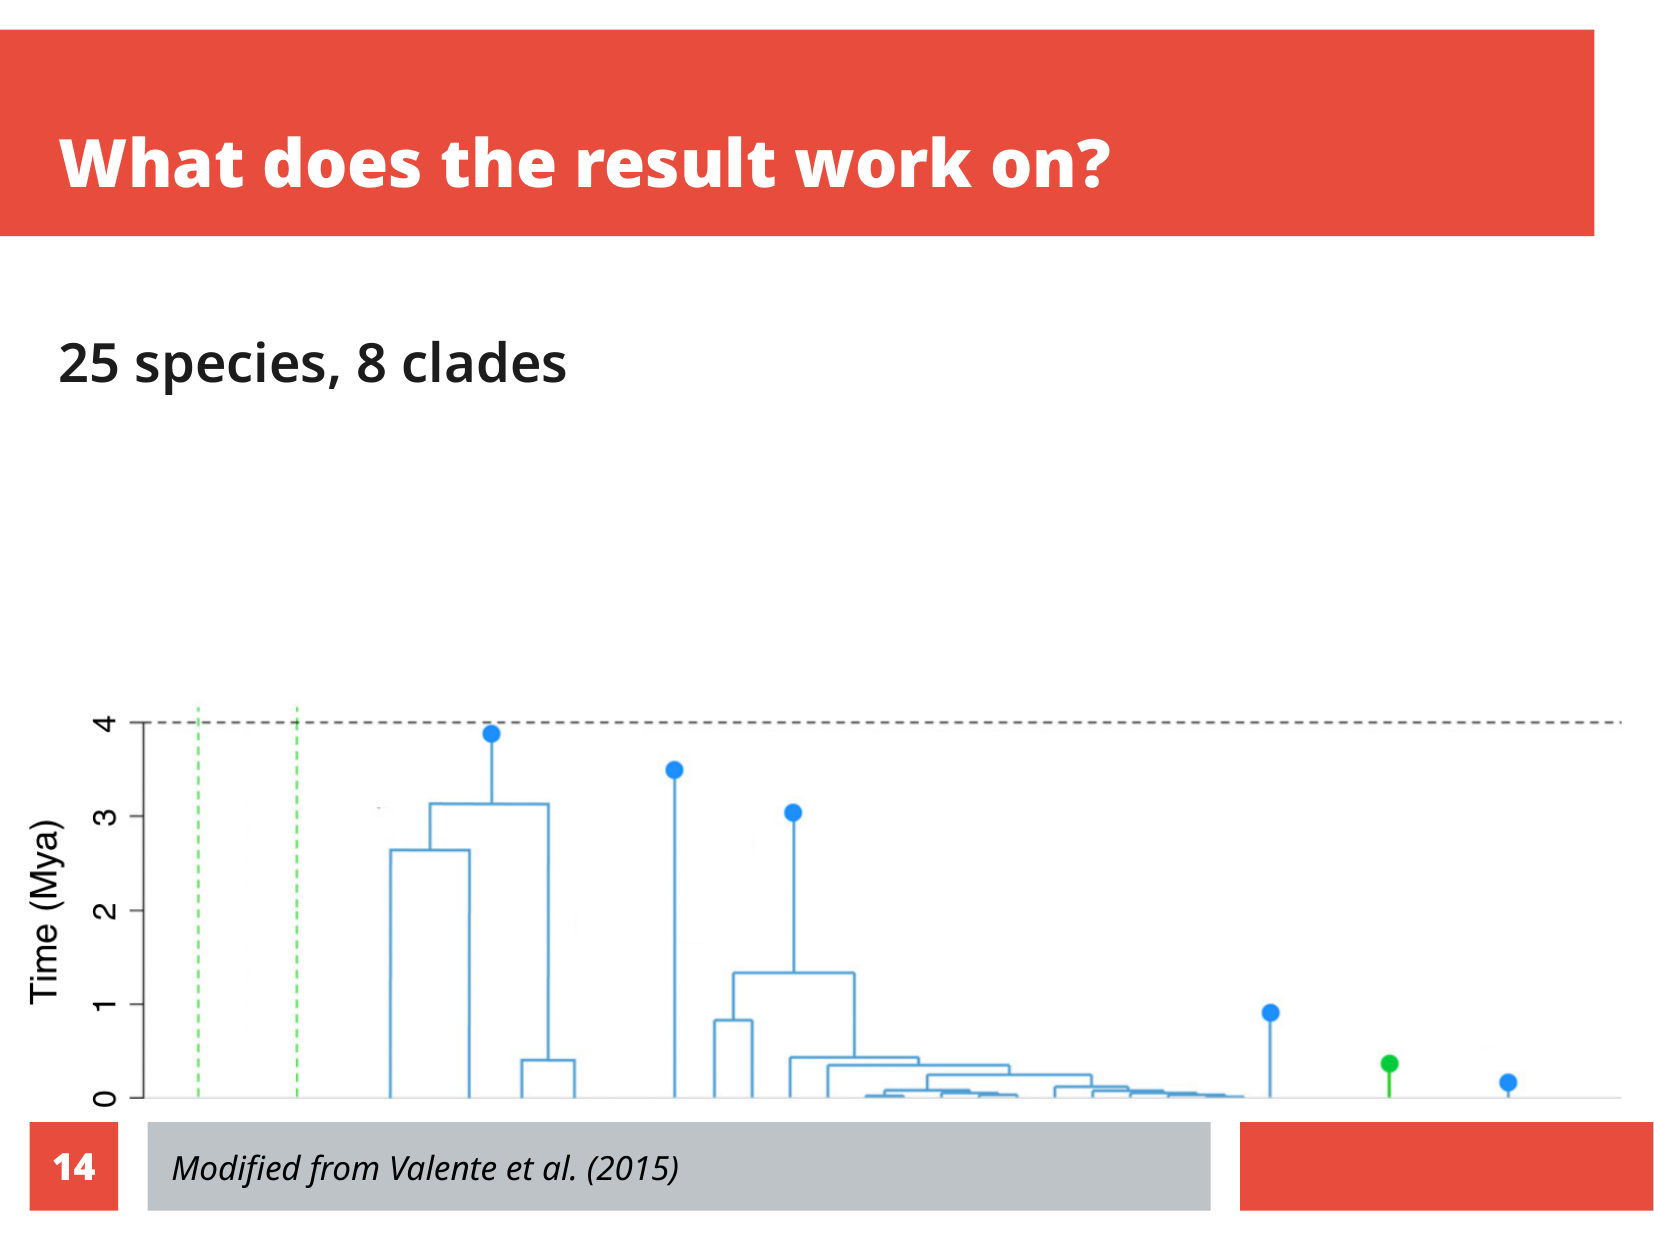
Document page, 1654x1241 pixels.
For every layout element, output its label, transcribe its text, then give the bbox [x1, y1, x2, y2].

picture [29, 689, 1622, 1107]
text_box Modified from Valente et al. (2015) [156, 1137, 770, 1192]
list 25 species, 8 clades [59, 324, 1565, 1093]
title What does the result work on? [59, 59, 1595, 207]
